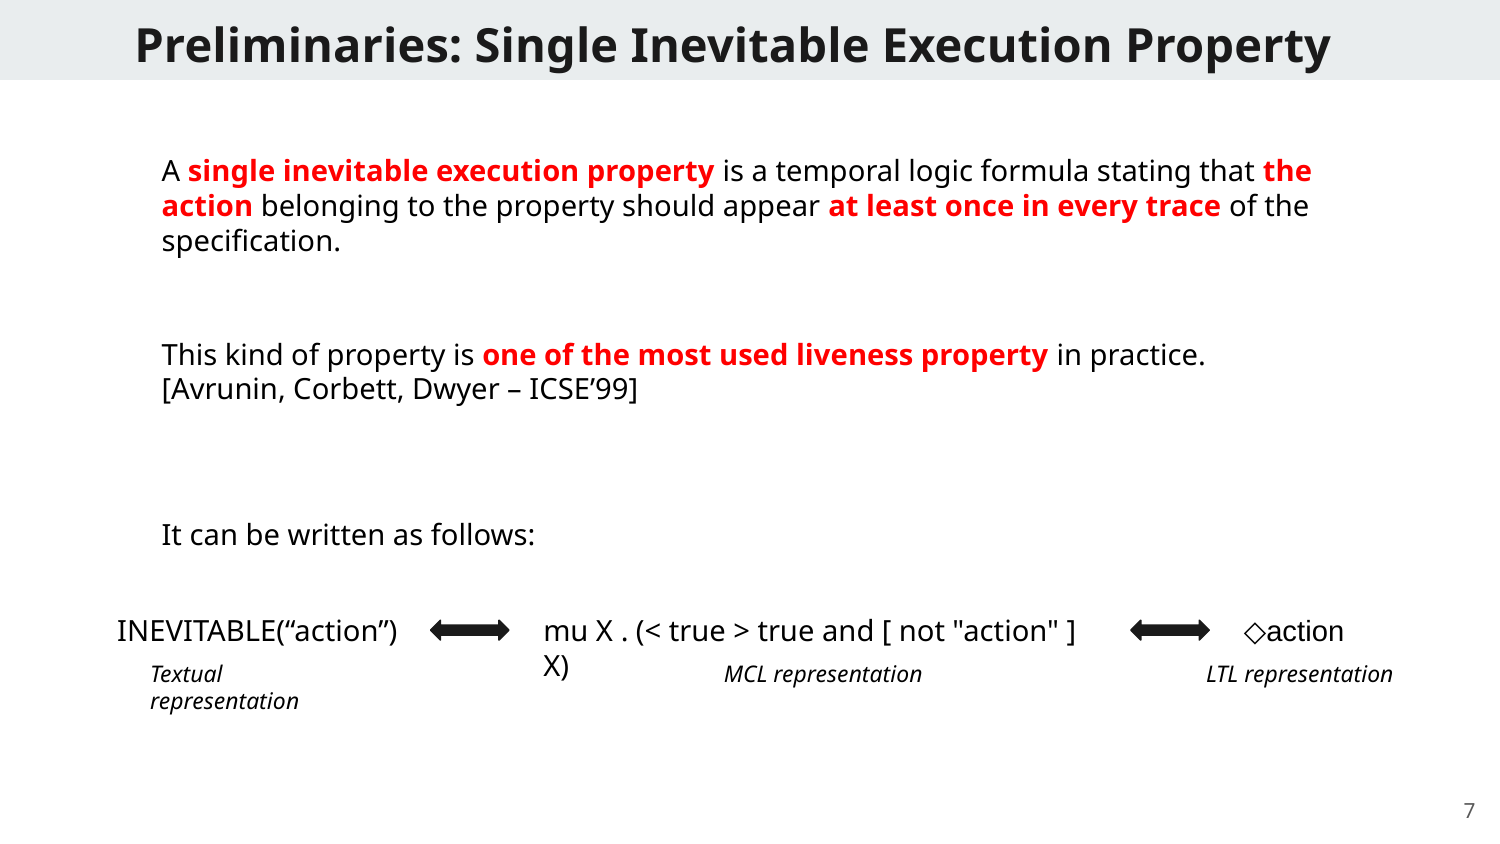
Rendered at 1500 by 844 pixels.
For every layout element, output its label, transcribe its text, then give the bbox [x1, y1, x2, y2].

text_box MCL representation [709, 644, 952, 702]
text_box ◇action [1245, 625, 1263, 642]
text_box It can be written as follows: [146, 500, 1354, 566]
text_box Textual representation [135, 644, 378, 730]
text_box This kind of property is one of the most used liveness property in practice. [Avrunin, Corbett, Dwyer – ICSE’99] [146, 320, 1354, 421]
text_box [430, 620, 509, 641]
title Preliminaries: Single Inevitable Execution Property [119, 0, 1381, 88]
text_box [1130, 620, 1210, 641]
text_box A single inevitable execution property is a temporal logic formula stating that the action belonging to the property should appear at least once in every trace of the specification. [146, 137, 1354, 273]
text_box INEVITABLE(“action”) [101, 597, 470, 663]
text_box ◇action [1228, 597, 1367, 644]
text_box LTL representation [1191, 644, 1434, 702]
slide_number <numéro> [1400, 779, 1491, 844]
text_box mu X . (< true > true and [ not "action" ] X) [528, 597, 1112, 733]
